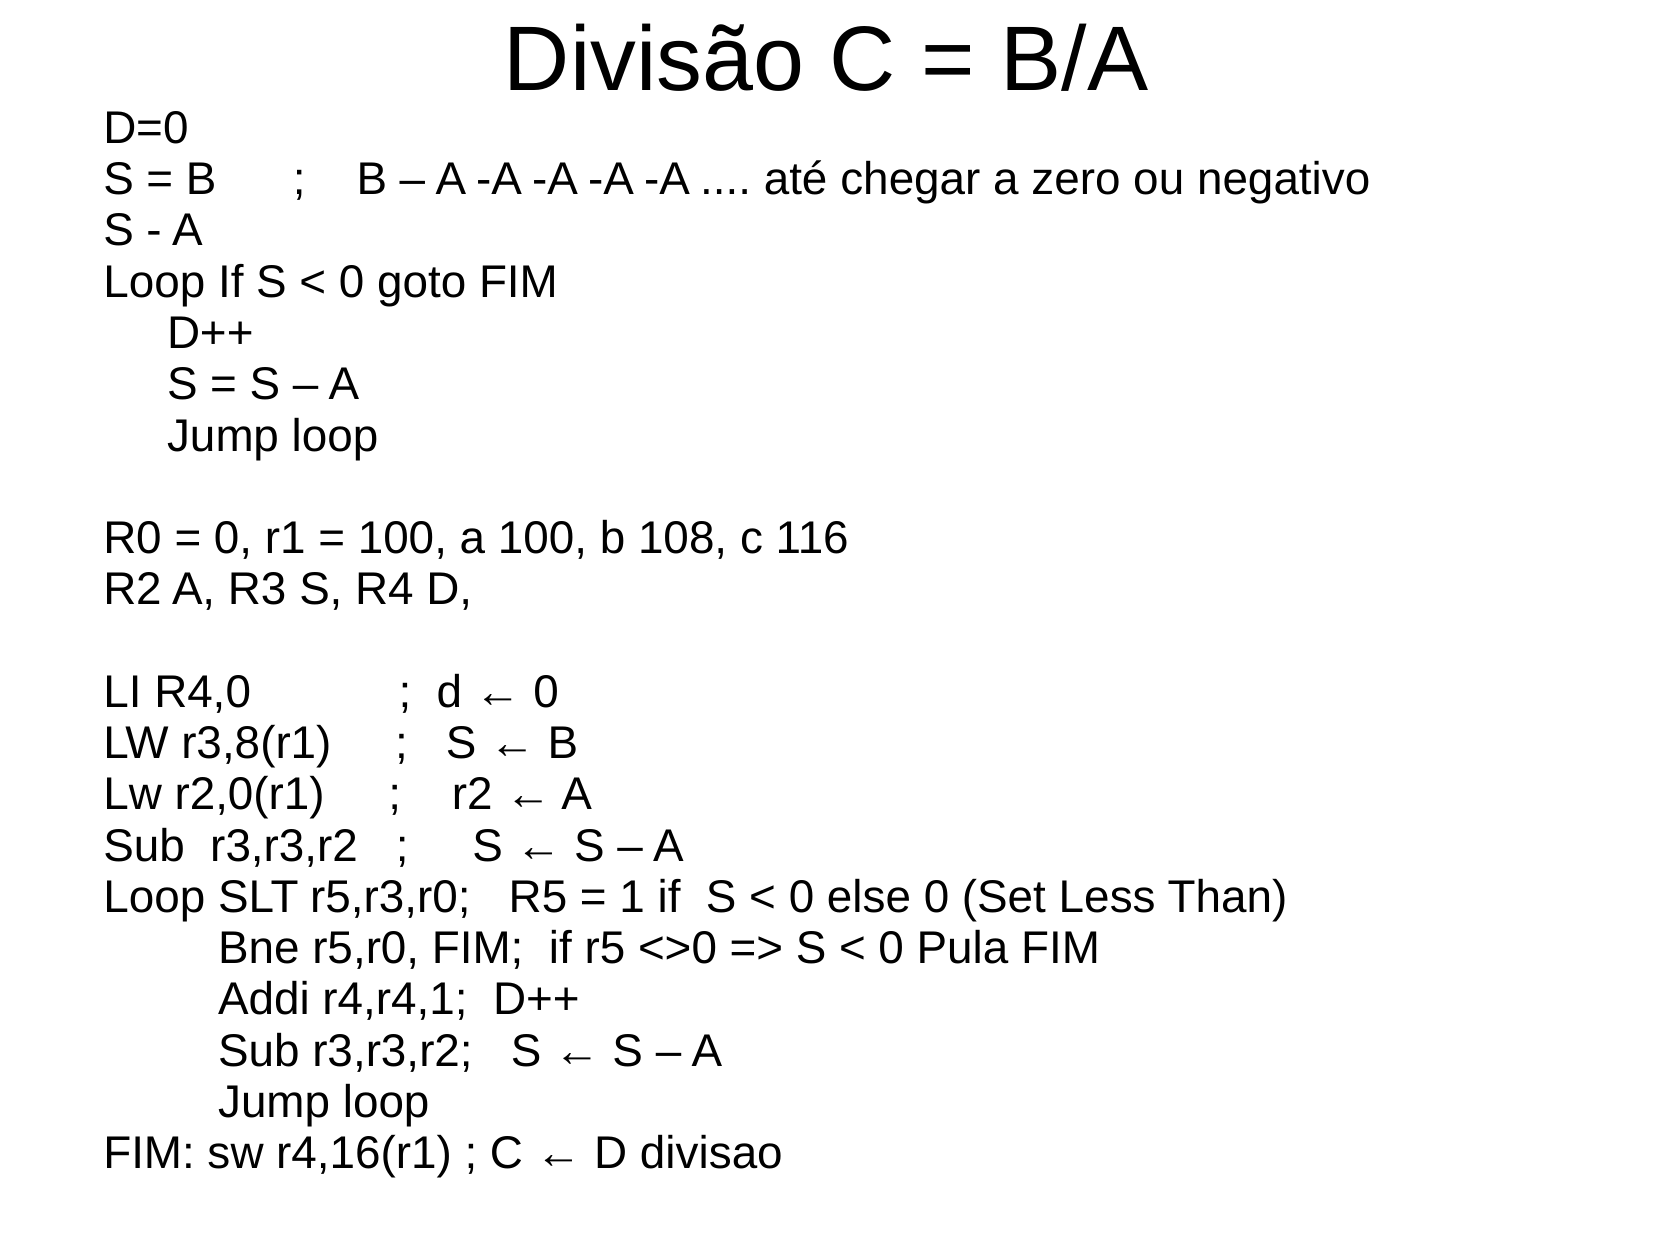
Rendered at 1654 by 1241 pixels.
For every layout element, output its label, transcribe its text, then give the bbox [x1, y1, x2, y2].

text_box D=0 S = B ; B – A -A -A -A -A .... até chegar a zero ou negativo S - A Loop If S < 0 goto FIM D++ S = S – A Jump loop R0 = 0, r1 = 100, a 100, b 108, c 116 R2 A, R3 S, R4 D, LI R4,0 ; d ← 0 LW r3,8(r1) ; S ← B Lw r2,0(r1) ; r2 ← A Sub r3,r3,r2 ; S ← S – A Loop SLT r5,r3,r0; R5 = 1 if S < 0 else 0 (Set Less Than) Bne r5,r0, FIM; if r5 <>0 => S < 0 Pula FIM Addi r4,r4,1; D++ Sub r3,r3,r2; S ← S – A Jump loop FIM: sw r4,16(r1) ; C ← D divisao [88, 94, 1385, 1241]
title Divisão C = B/A [82, 0, 1571, 163]
